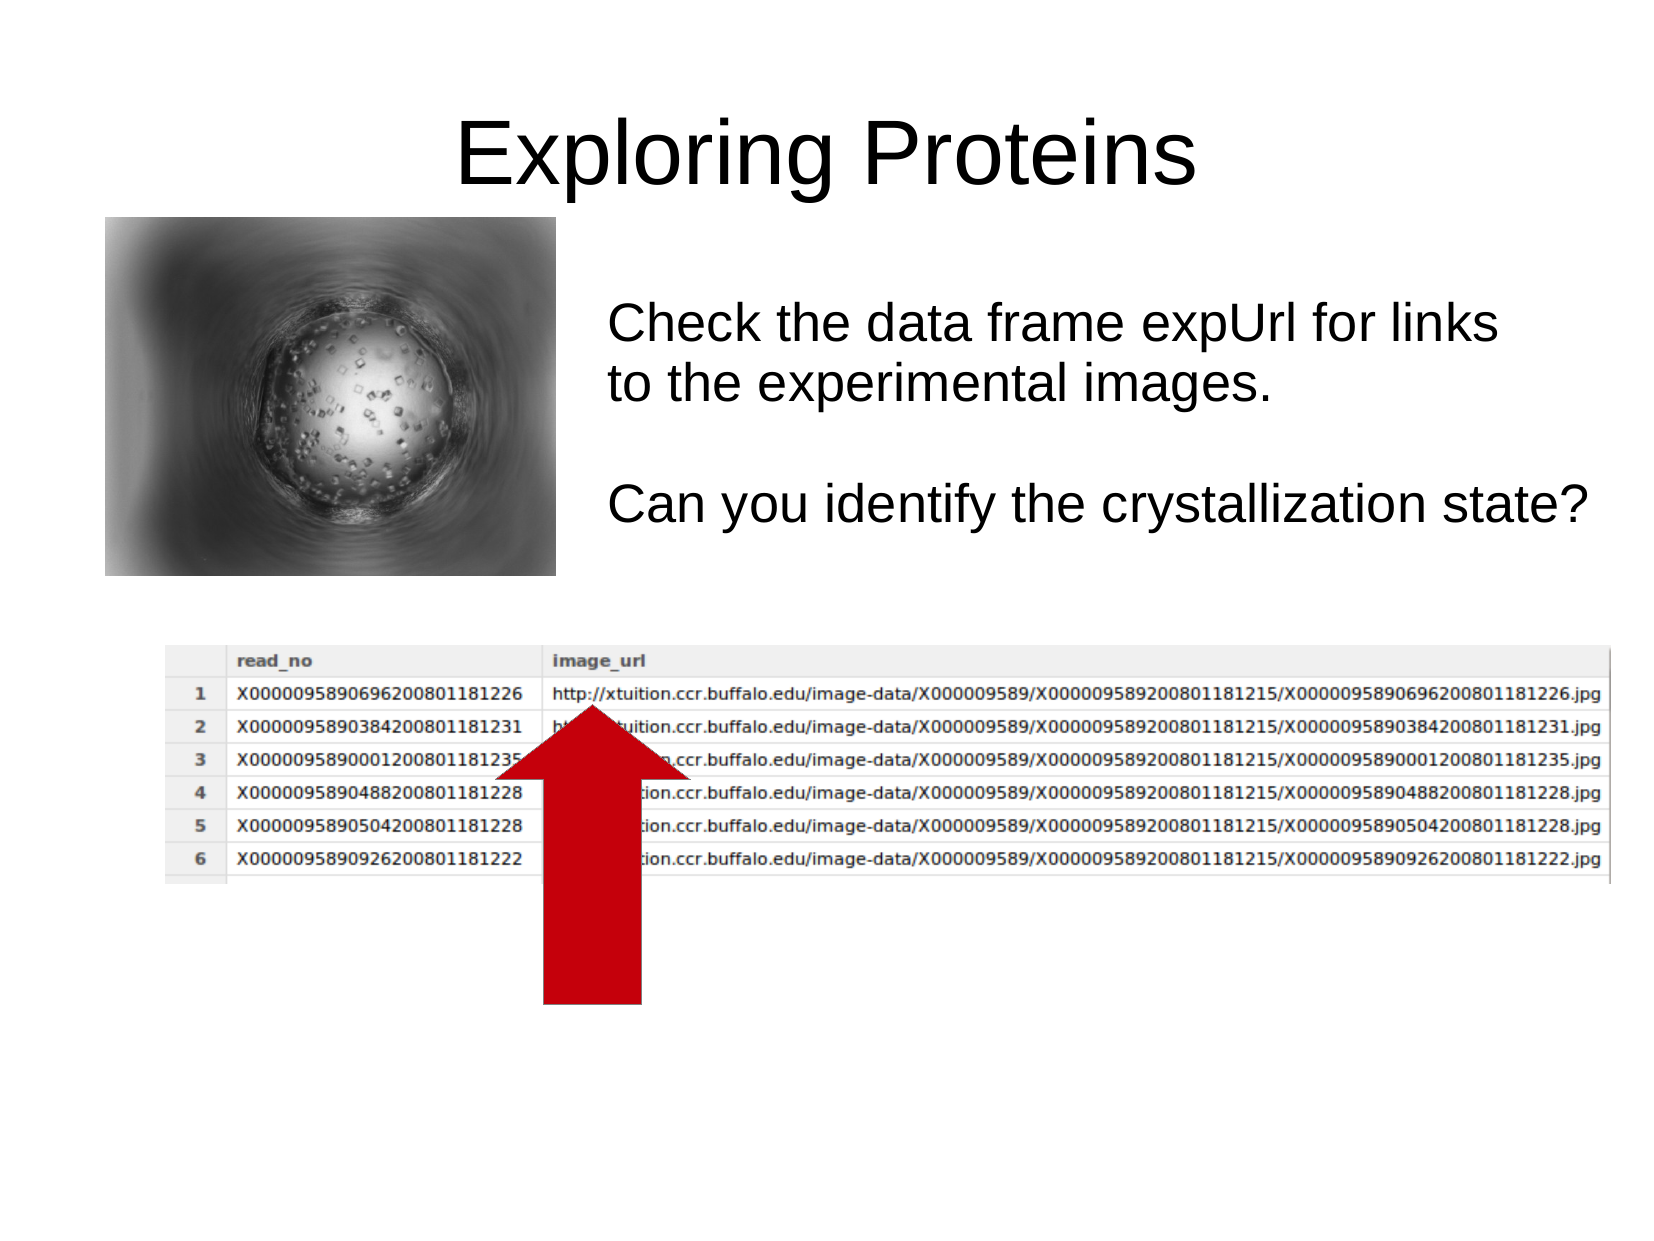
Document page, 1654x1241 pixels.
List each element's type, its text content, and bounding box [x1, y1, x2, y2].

text_box Check the data frame expUrl for links to the experimental images. Can you identify the crystallization state? [592, 284, 1607, 542]
picture [165, 645, 1611, 884]
title Exploring Proteins [82, 49, 1571, 257]
picture [105, 217, 556, 576]
text_box [495, 704, 691, 1005]
